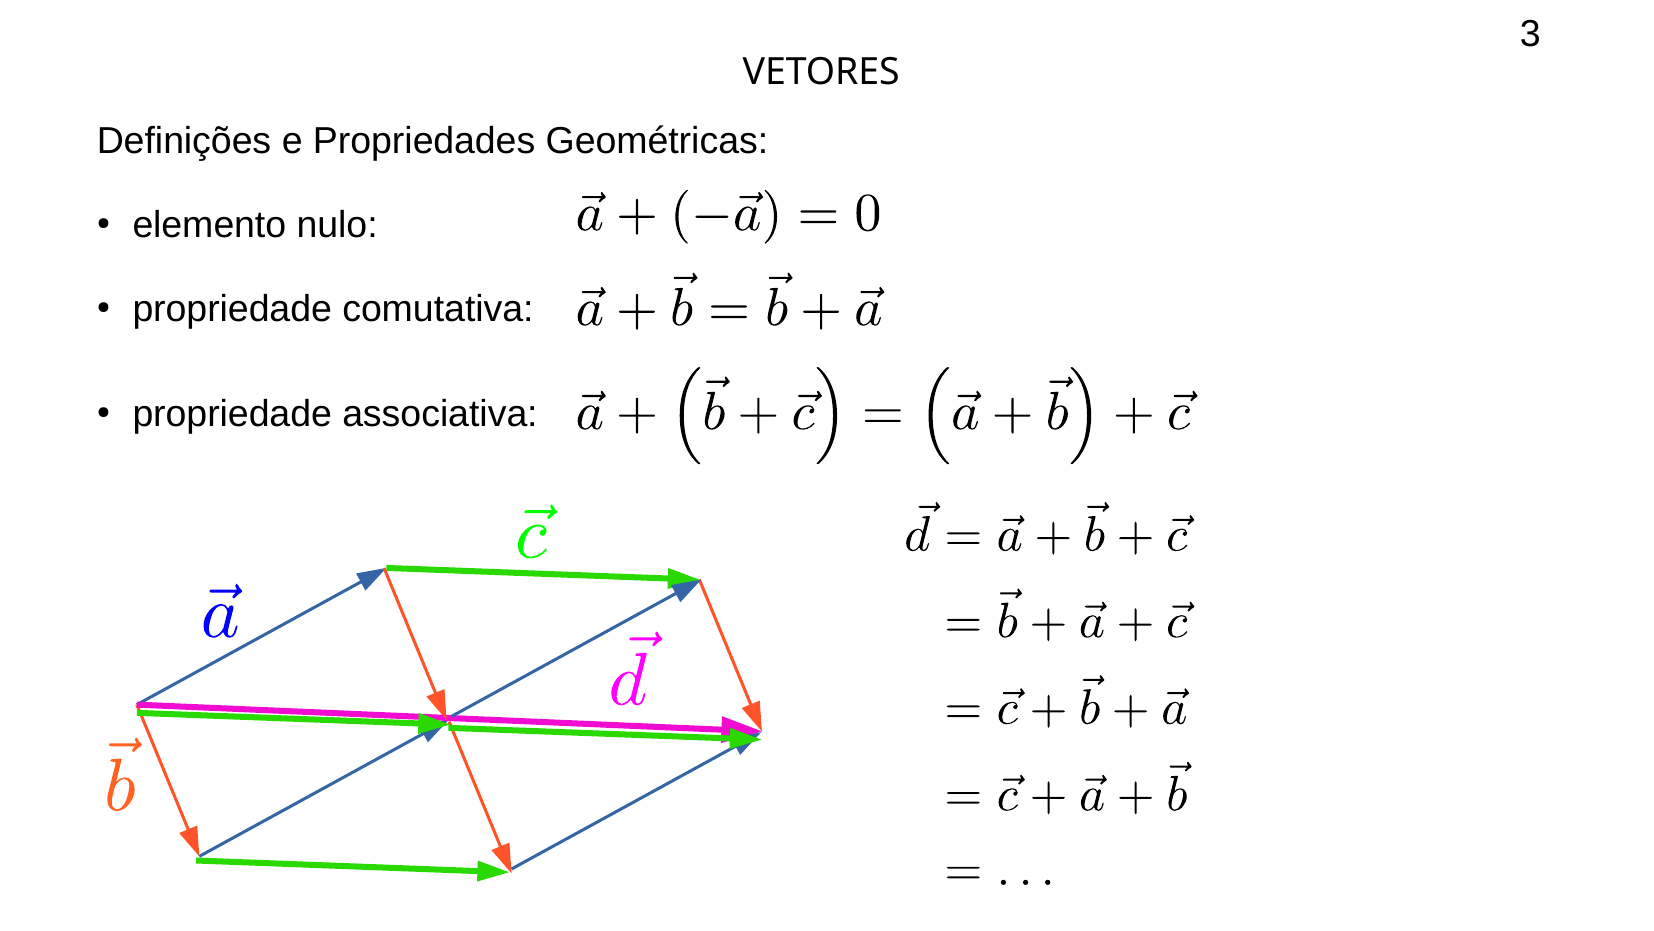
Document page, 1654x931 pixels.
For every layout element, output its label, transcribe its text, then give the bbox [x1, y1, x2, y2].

text_box VETORES [728, 11, 937, 93]
picture [570, 187, 882, 246]
text_box Definições e Propriedades Geométricas: elemento nulo: propriedade comutativa: propriedade associativa: [82, 112, 1536, 484]
picture [92, 734, 145, 814]
picture [570, 270, 887, 332]
picture [608, 631, 663, 706]
text_box <number> [1505, 4, 1654, 75]
picture [904, 501, 1195, 886]
picture [570, 365, 1200, 467]
picture [193, 580, 246, 641]
picture [507, 501, 561, 562]
